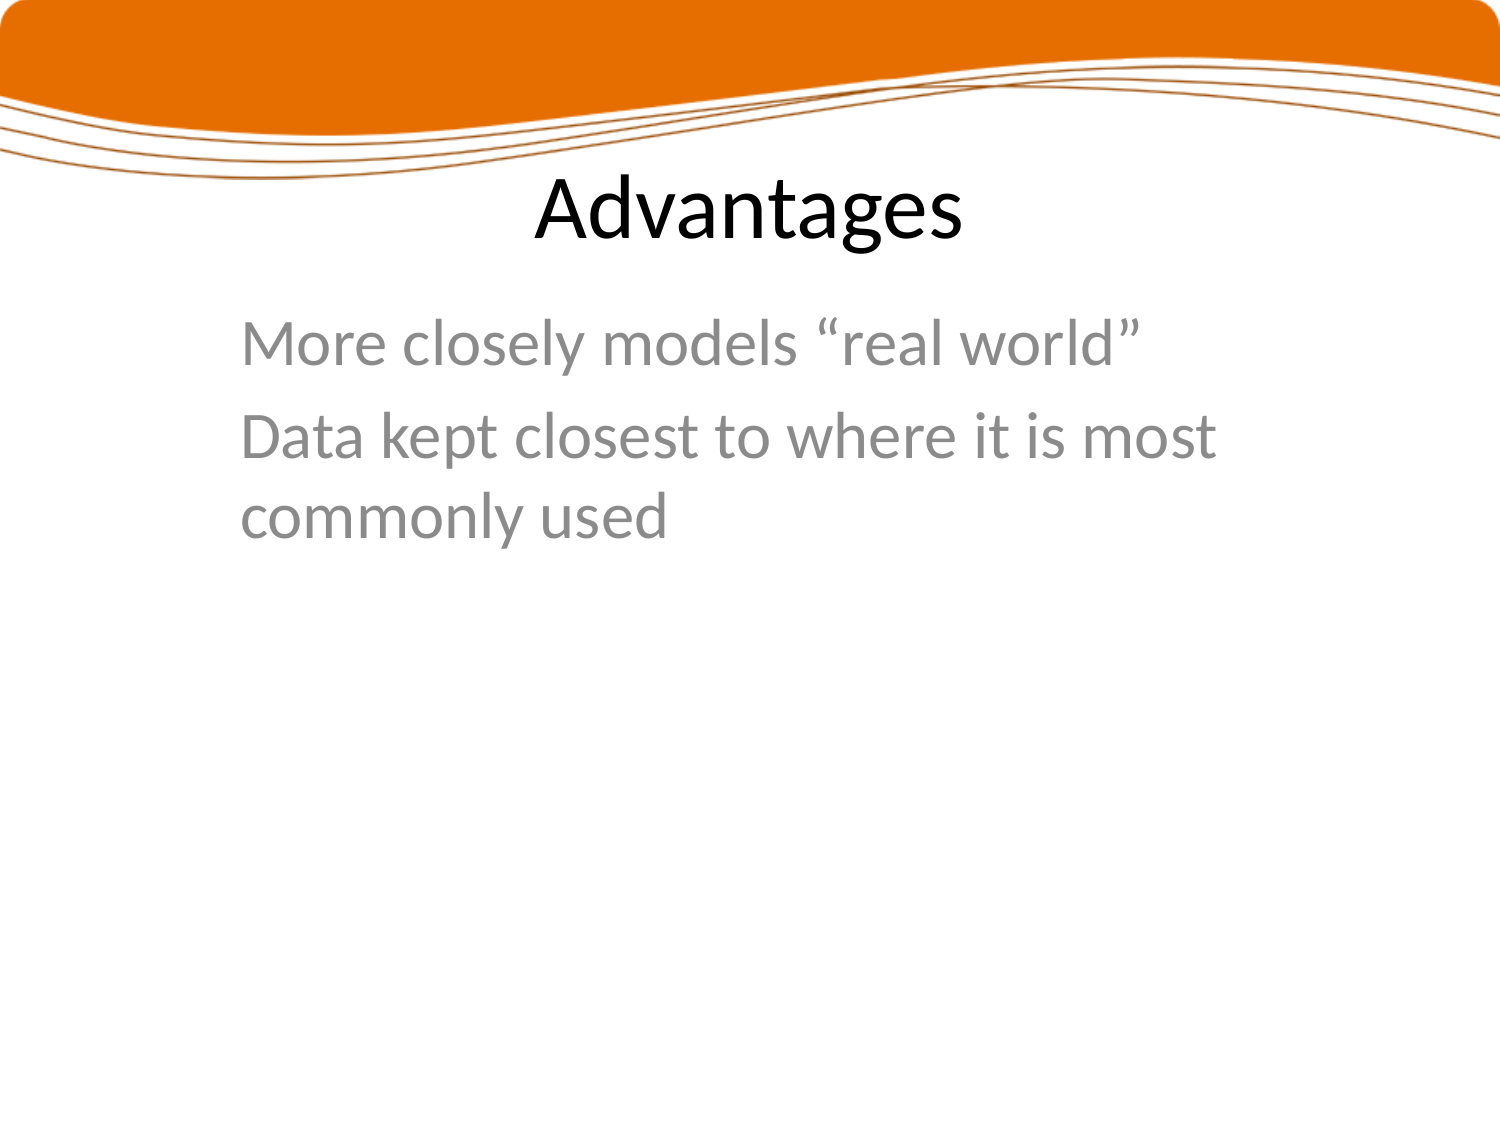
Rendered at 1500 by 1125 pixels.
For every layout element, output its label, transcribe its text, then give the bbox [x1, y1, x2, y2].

subtitle More closely models “real world” Data kept closest to where it is most commonly used [225, 290, 1275, 988]
title Advantages [75, 125, 1425, 279]
picture [0, 0, 1500, 180]
